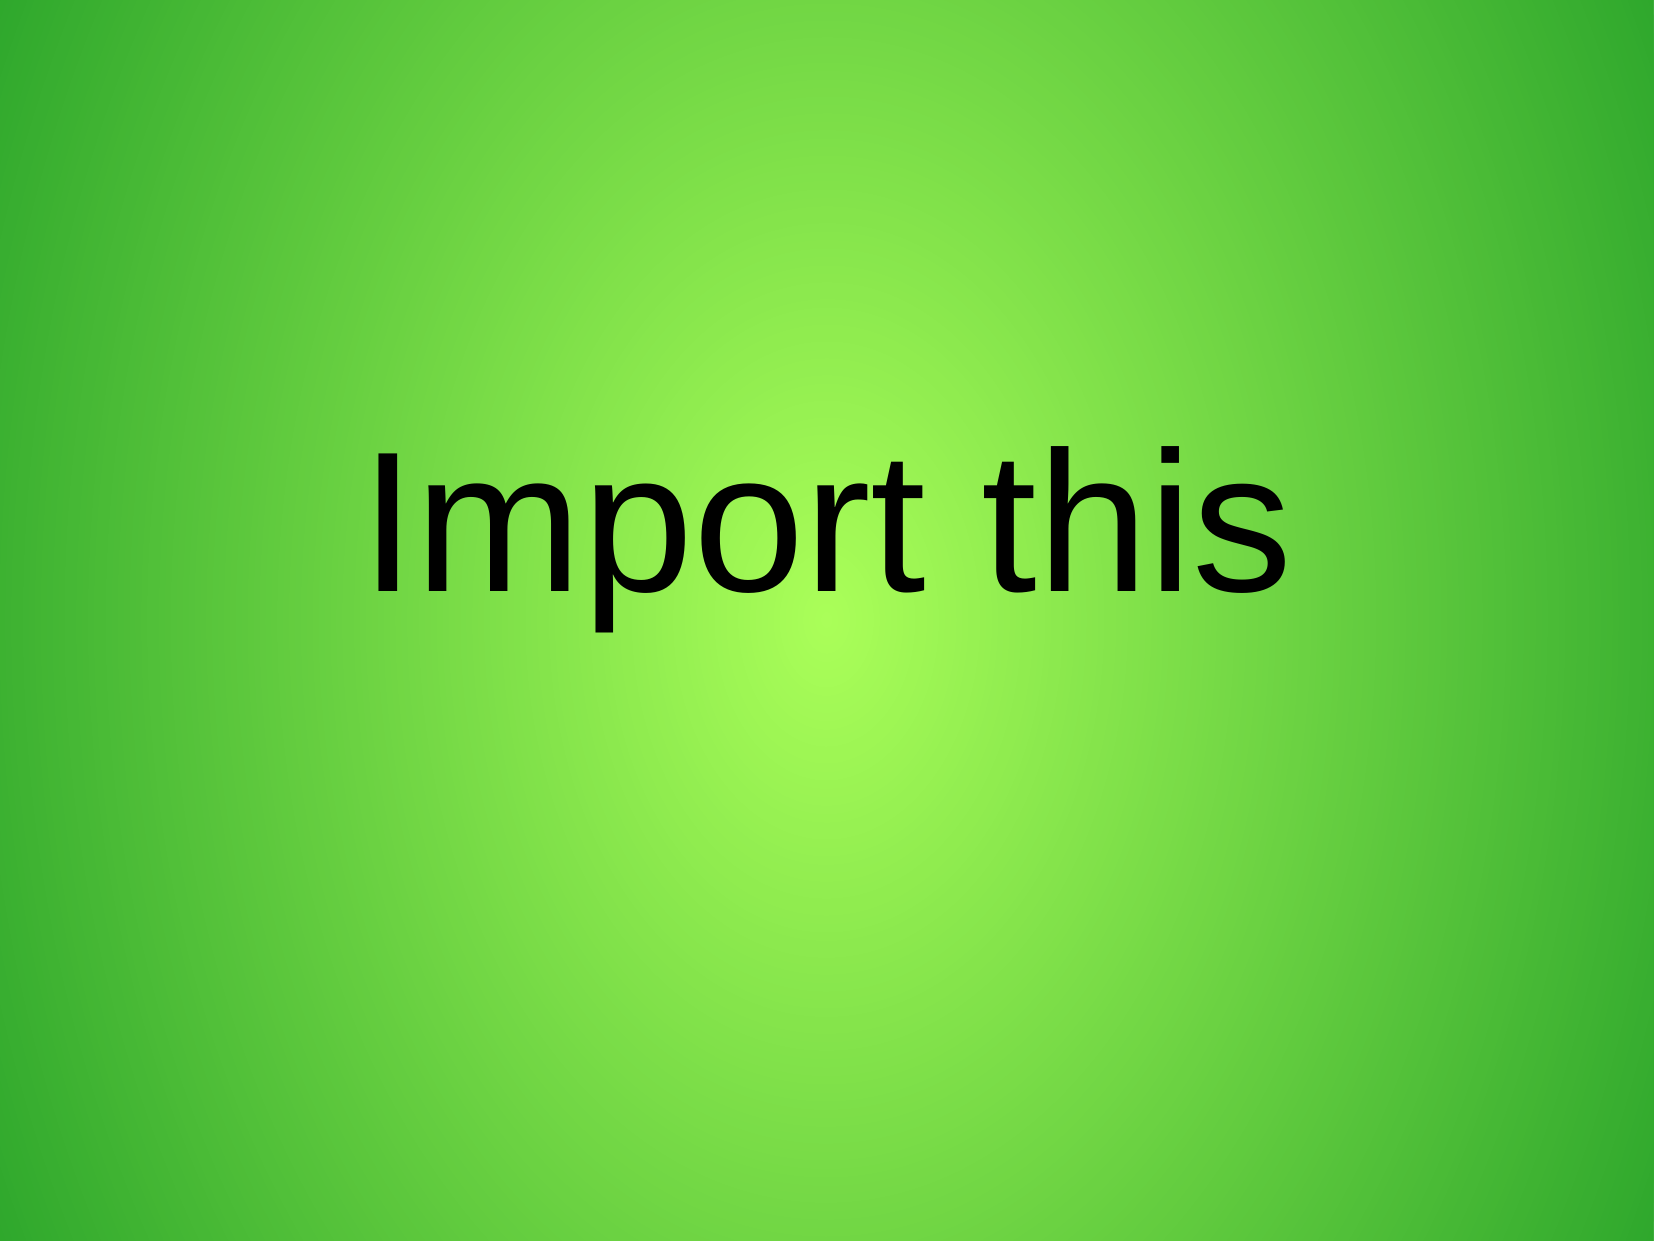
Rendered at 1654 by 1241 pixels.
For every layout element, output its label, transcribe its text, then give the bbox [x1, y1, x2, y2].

subtitle Import this [82, 47, 1571, 997]
